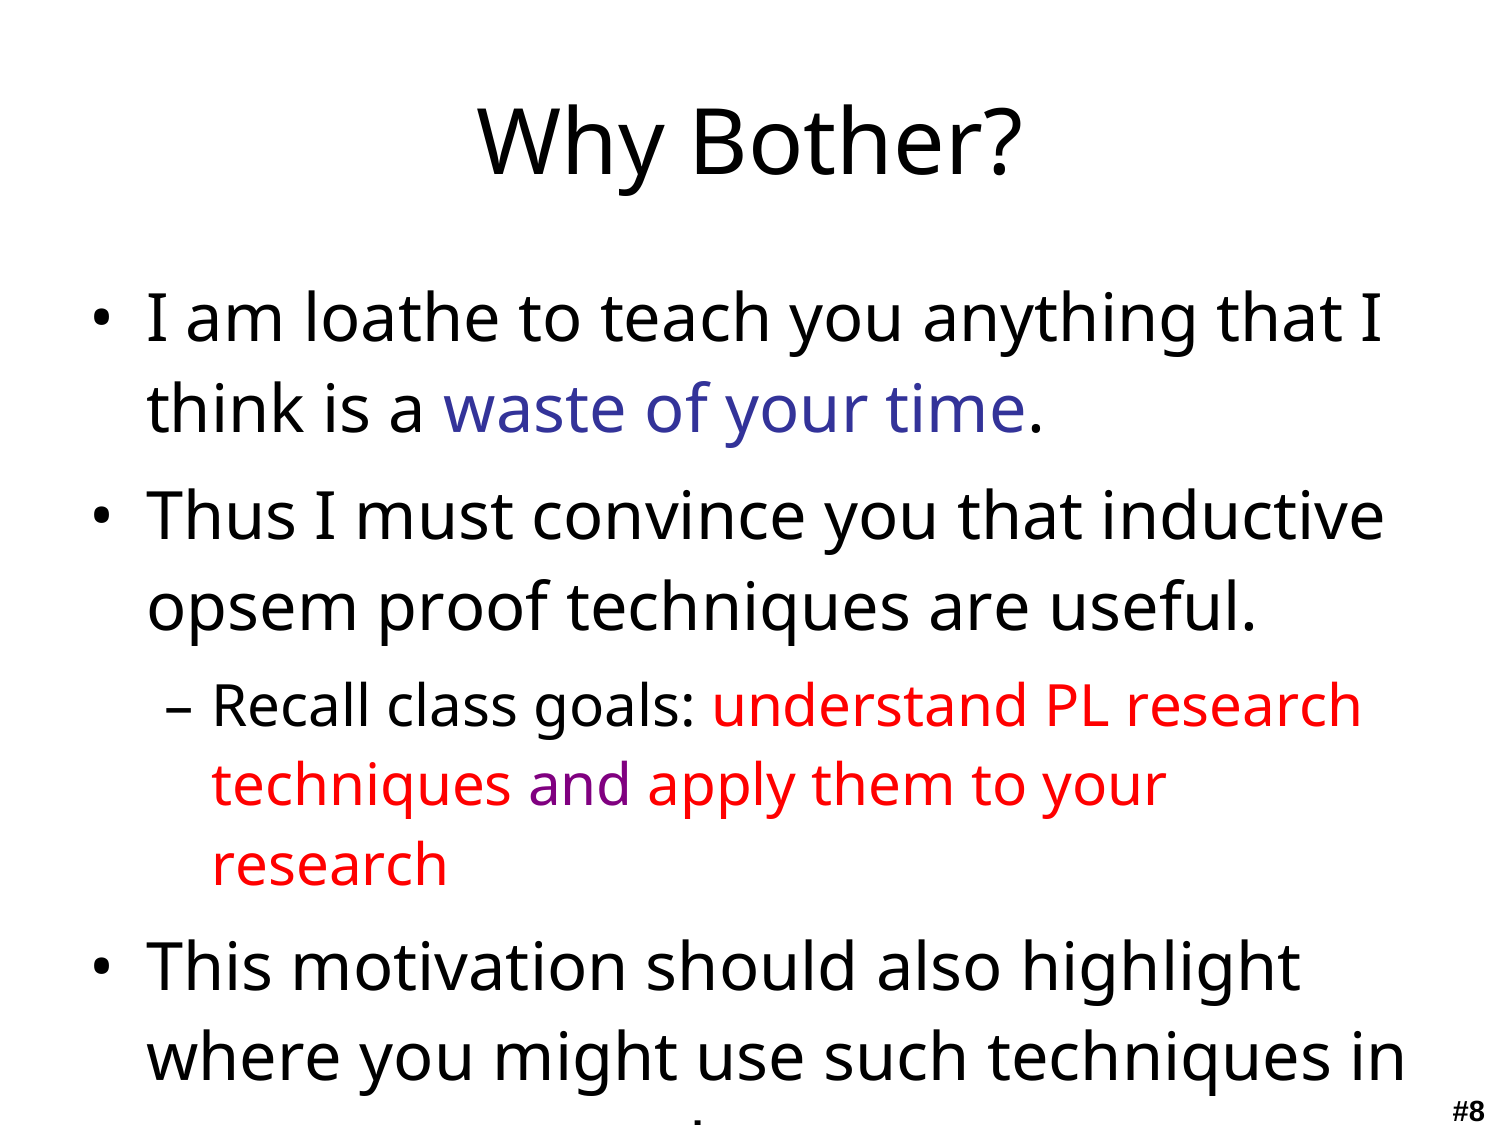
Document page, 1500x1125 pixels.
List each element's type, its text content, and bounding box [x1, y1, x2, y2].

title Why Bother? [75, 45, 1426, 233]
list I am loathe to teach you anything that I think is a waste of your time. Thus I must convince you that inductive opsem proof techniques are useful. Recall class goals: understand PL research techniques and apply them to your research This motivation should also highlight where you might use such techniques in your own research. [75, 262, 1426, 1076]
